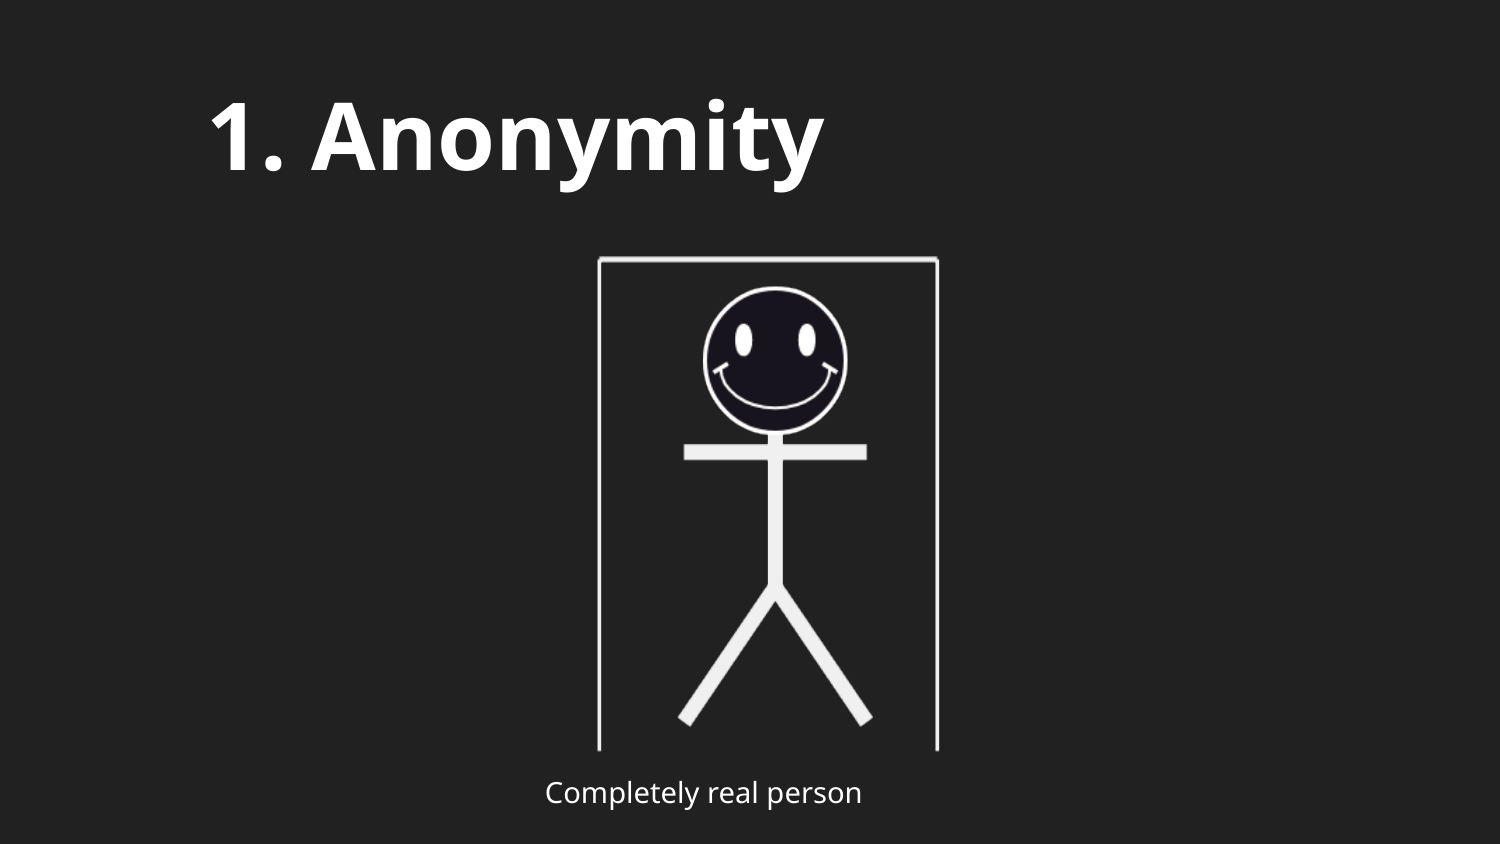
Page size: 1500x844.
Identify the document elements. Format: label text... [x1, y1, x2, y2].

text_box 1. Anonymity [191, 61, 1262, 205]
picture [596, 256, 941, 755]
text_box Completely real person [529, 759, 971, 825]
